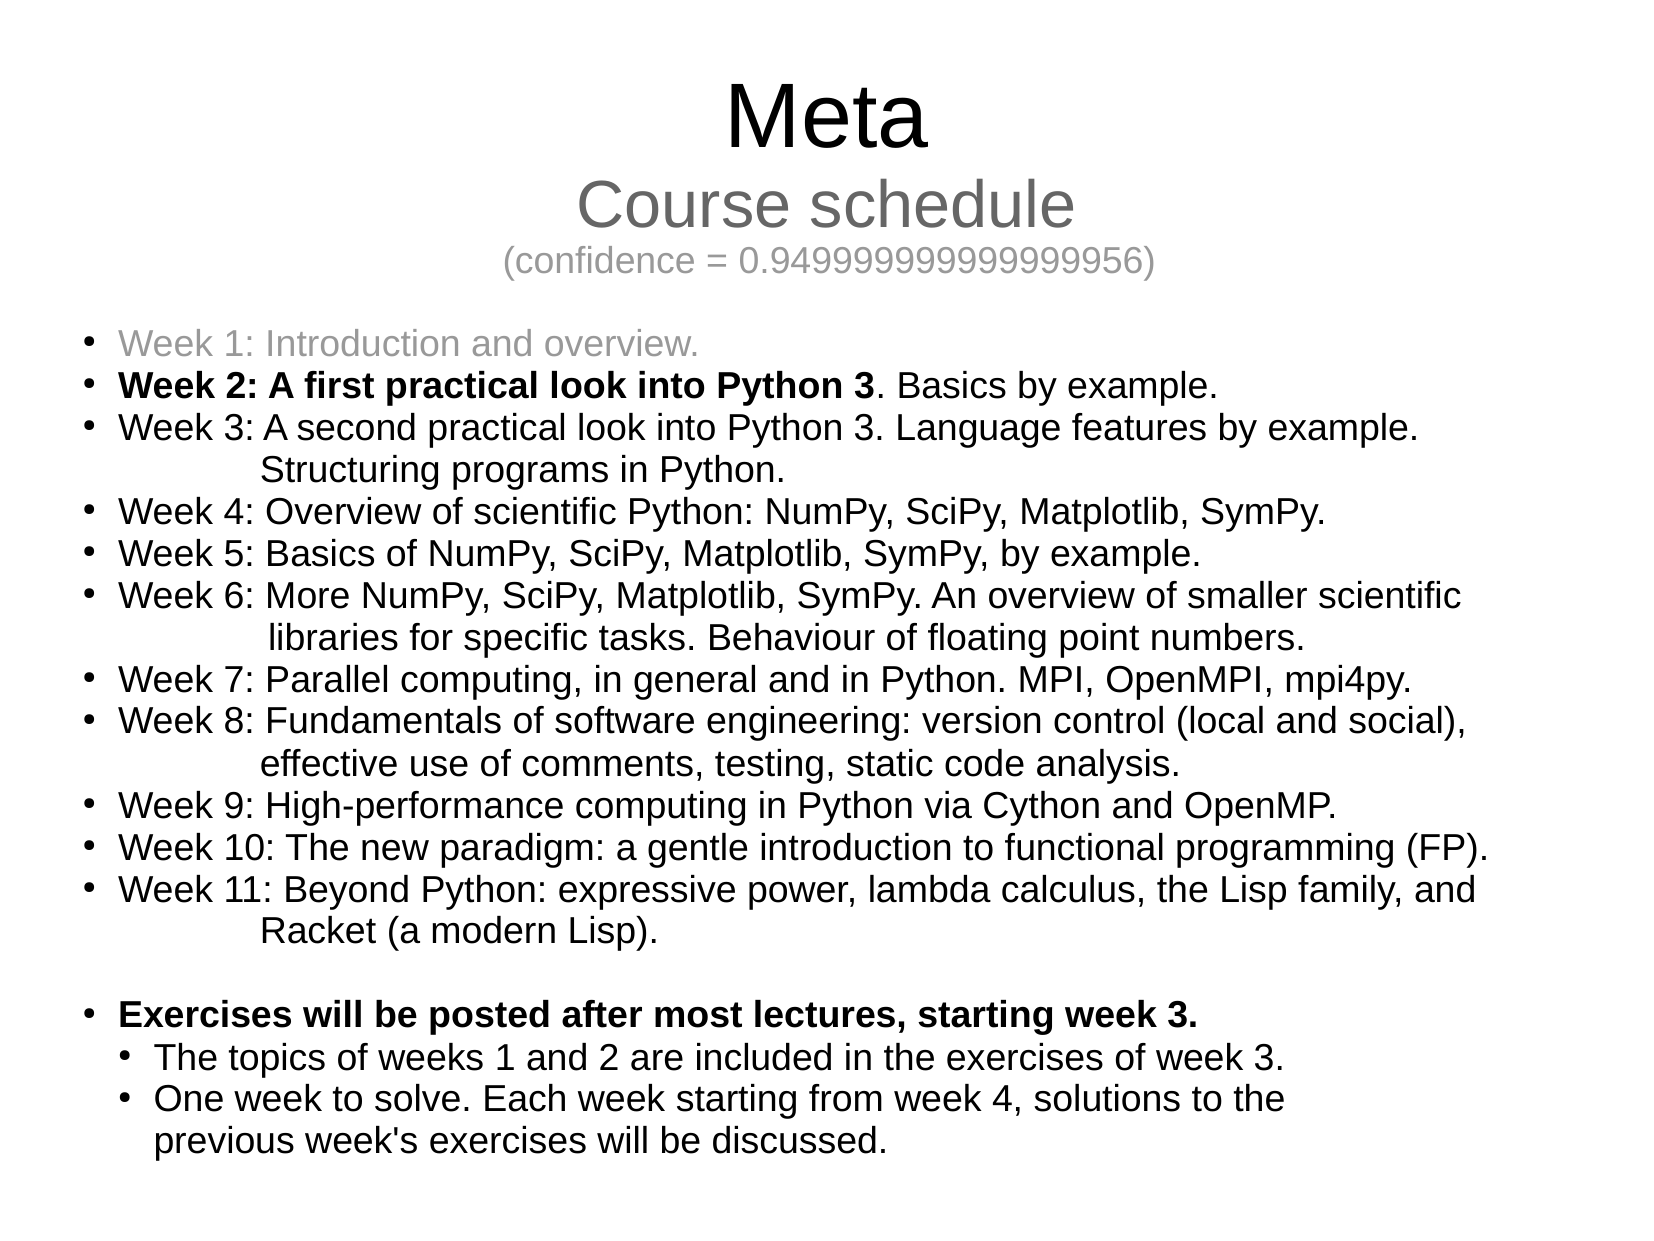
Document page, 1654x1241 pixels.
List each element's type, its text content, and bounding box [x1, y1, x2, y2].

title Meta Course schedule [82, 49, 1571, 213]
text_box (confidence = 0.949999999999999956) [487, 232, 1171, 290]
subtitle Week 1: Introduction and overview. Week 2: A first practical look into Python 3. Basics by example. Week 3: A second practical look into Python 3. Language features by example. Structuring programs in Python. Week 4: Overview of scientific Python: NumPy, SciPy, Matplotlib, SymPy. Week 5: Basics of NumPy, SciPy, Matplotlib, SymPy, by example. Week 6: More NumPy, SciPy, Matplotlib, SymPy. An overview of smaller scientific libraries for specific tasks. Behaviour of floating point numbers. Week 7: Parallel computing, in general and in Python. MPI, OpenMPI, mpi4py. Week 8: Fundamentals of software engineering: version control (local and social), effective use of comments, testing, static code analysis. Week 9: High-performance computing in Python via Cython and OpenMP. Week 10: The new paradigm: a gentle introduction to functional programming (FP). Week 11: Beyond Python: expressive power, lambda calculus, the Lisp family, and Racket (a modern Lisp). Exercises will be posted after most lectures, starting week 3. The topics of weeks 1 and 2 are included in the exercises of week 3. One week to solve. Each week starting from week 4, solutions to the previous week's exercises will be discussed. [82, 213, 1571, 1187]
